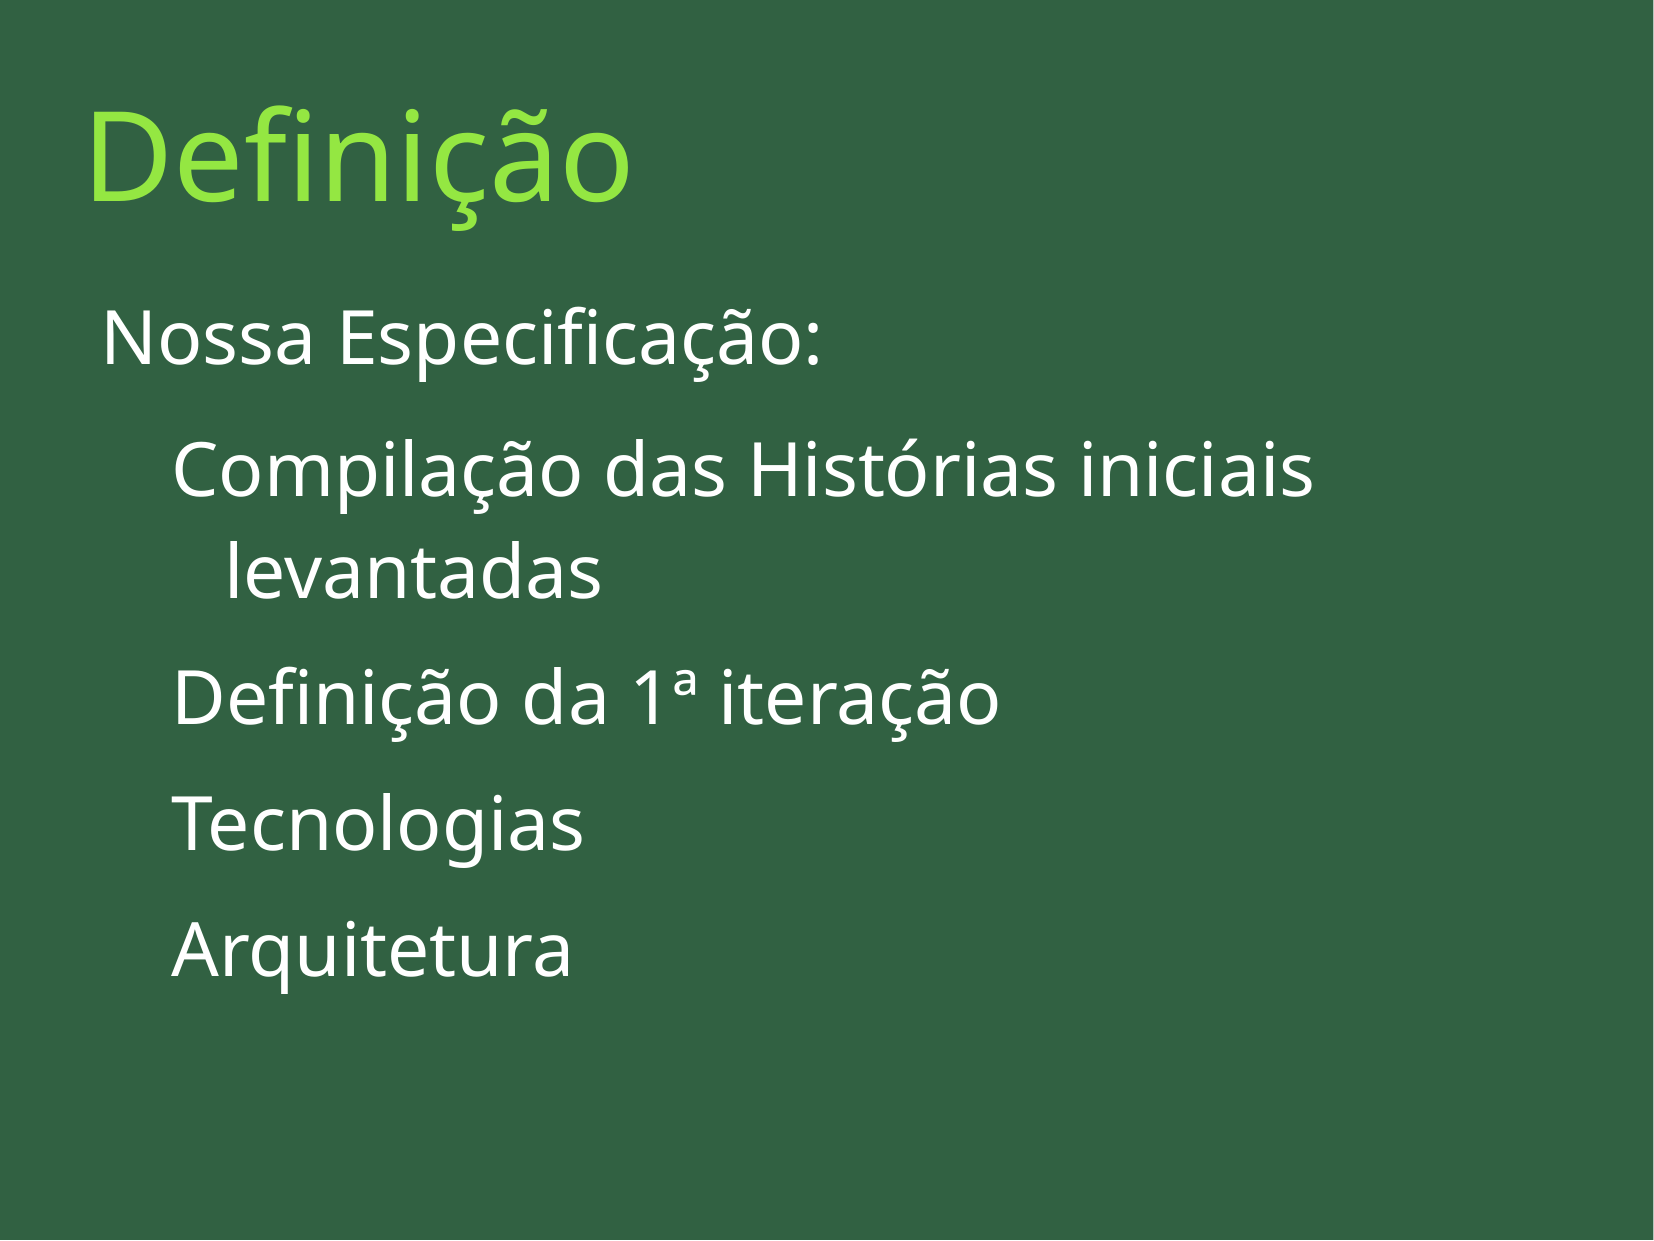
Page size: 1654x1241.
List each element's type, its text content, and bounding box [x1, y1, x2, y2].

title Definição [82, 49, 1571, 257]
list Nossa Especificação: Compilação das Histórias iniciais levantadas Definição da 1ª iteração Tecnologias Arquitetura [82, 284, 1571, 980]
